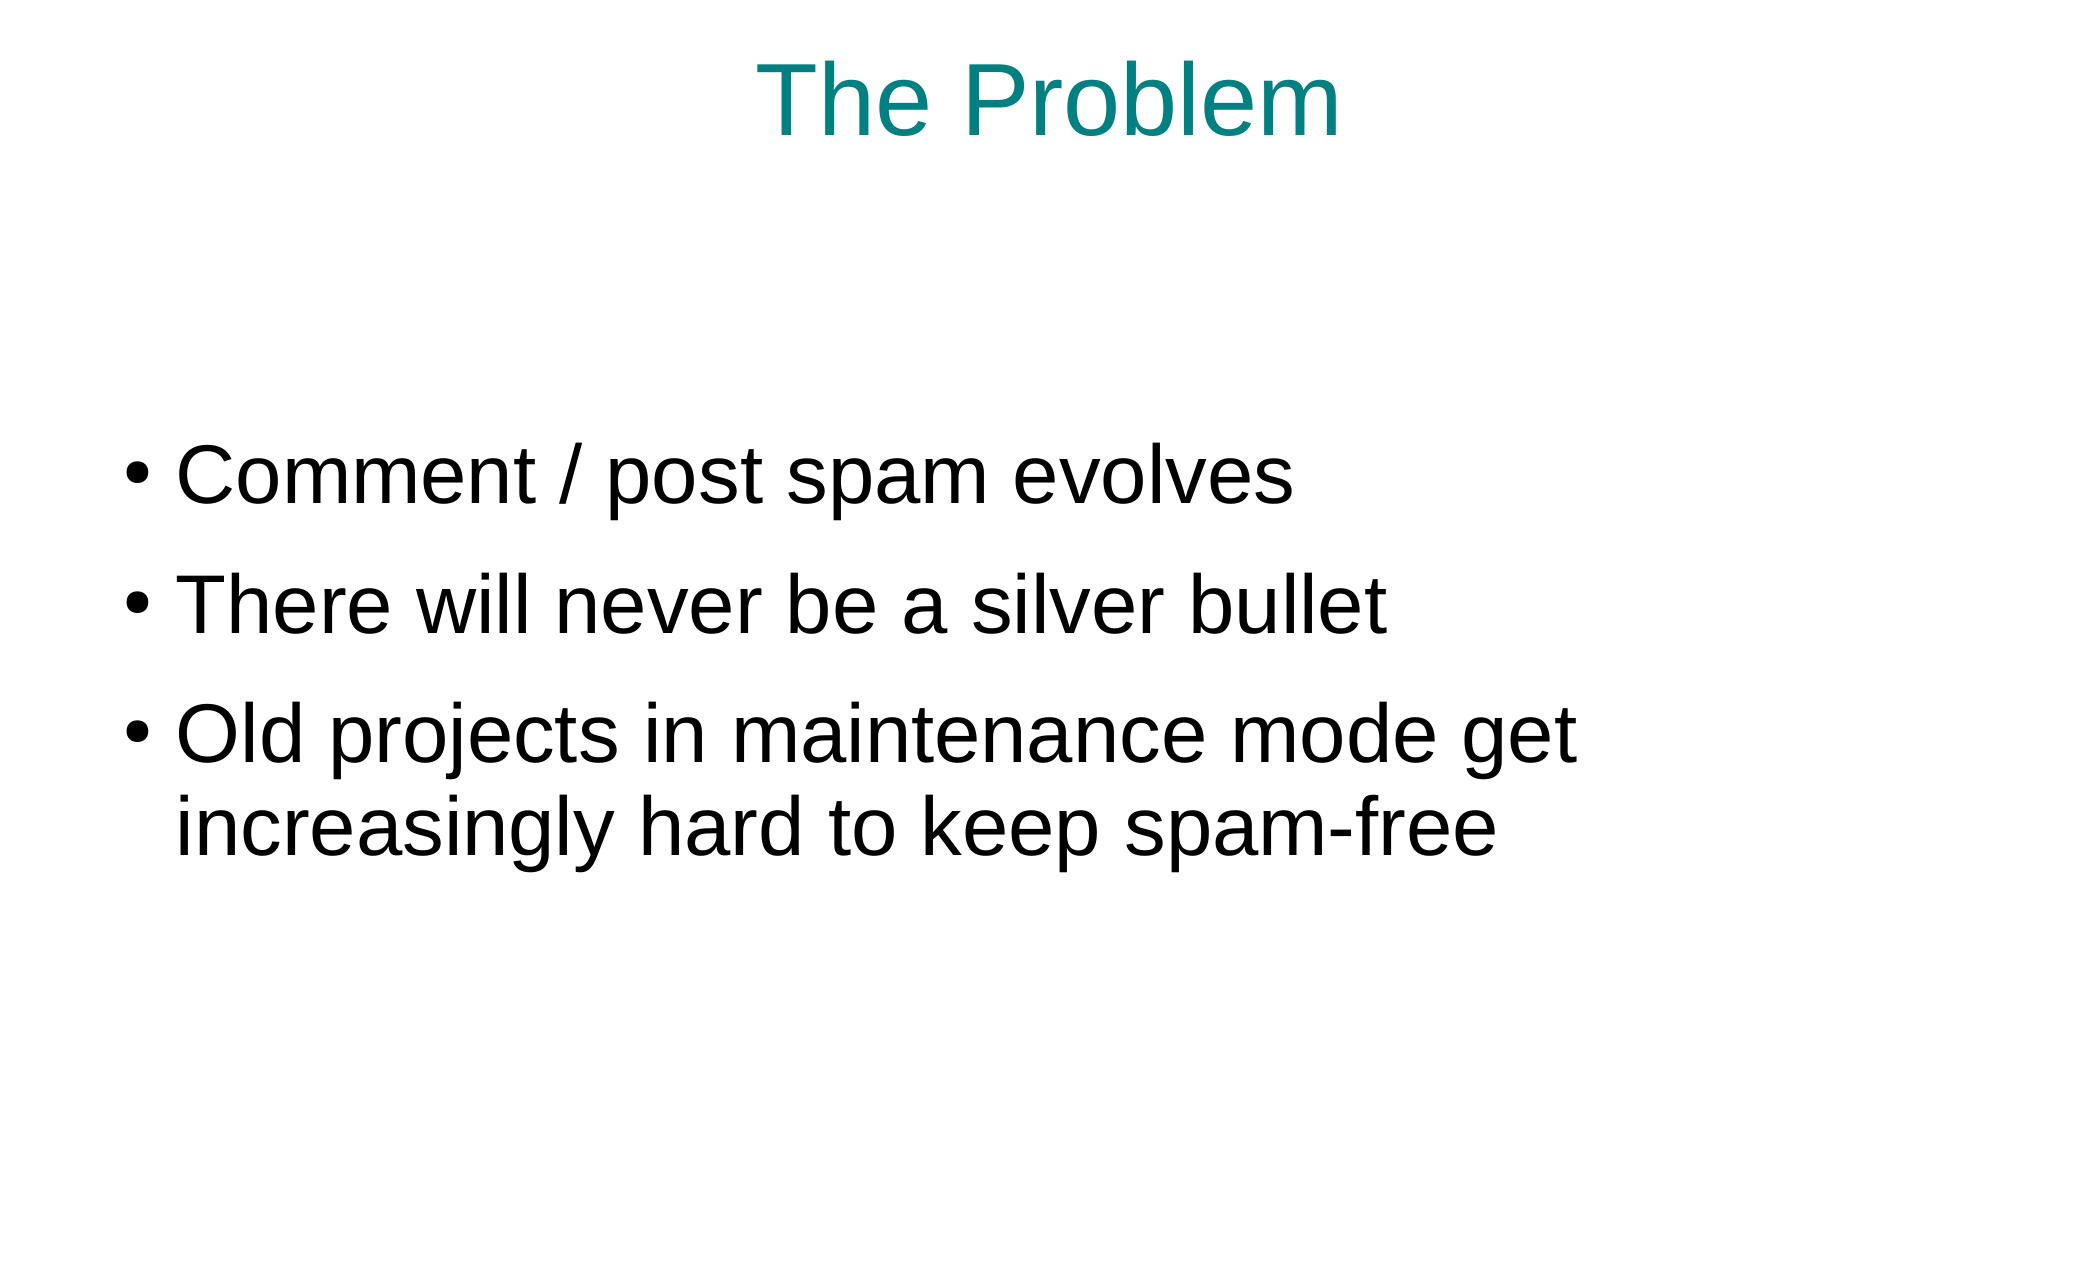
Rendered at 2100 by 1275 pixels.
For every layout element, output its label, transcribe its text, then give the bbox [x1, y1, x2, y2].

title The Problem [105, 42, 1995, 273]
list Comment / post spam evolves There will never be a silver bullet Old projects in maintenance mode get increasingly hard to keep spam-free [105, 298, 1953, 1038]
